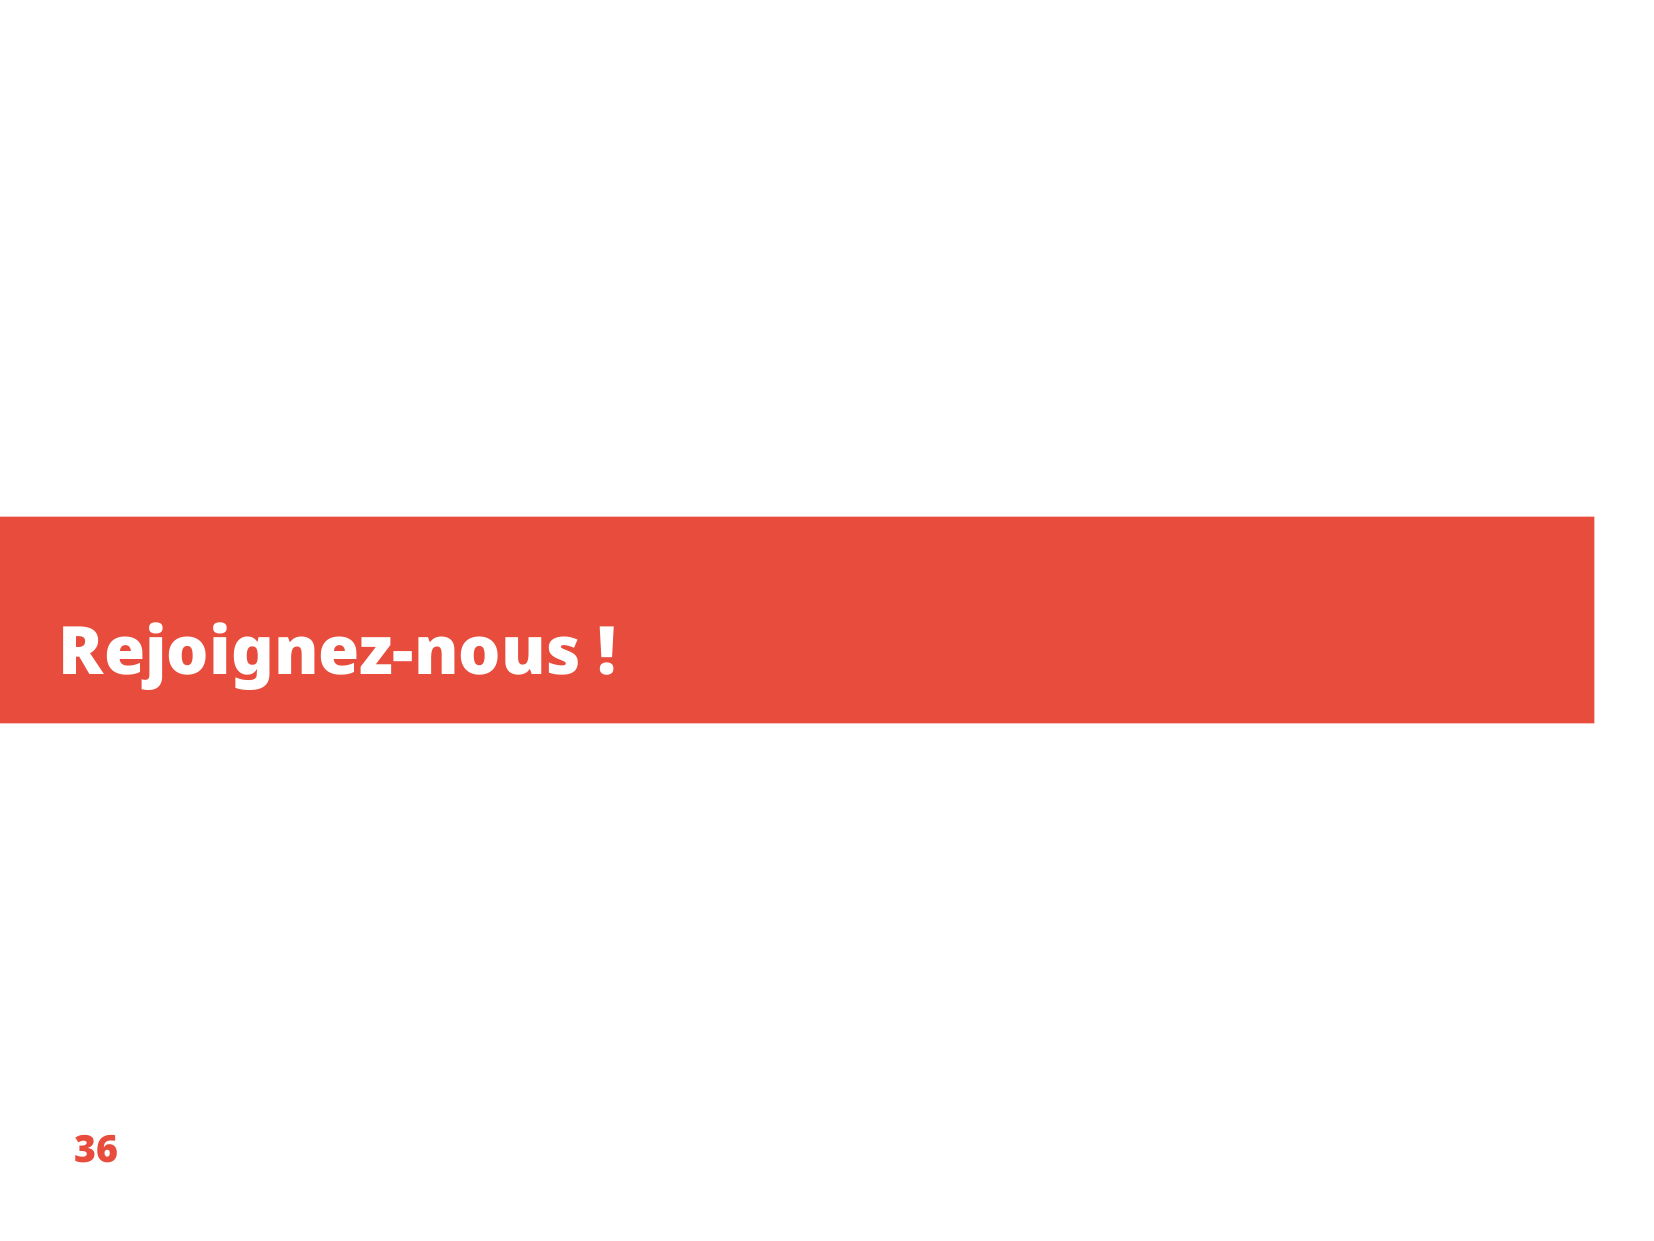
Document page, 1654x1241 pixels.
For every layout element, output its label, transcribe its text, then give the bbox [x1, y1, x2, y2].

title Rejoignez-nous ! [59, 546, 1595, 694]
